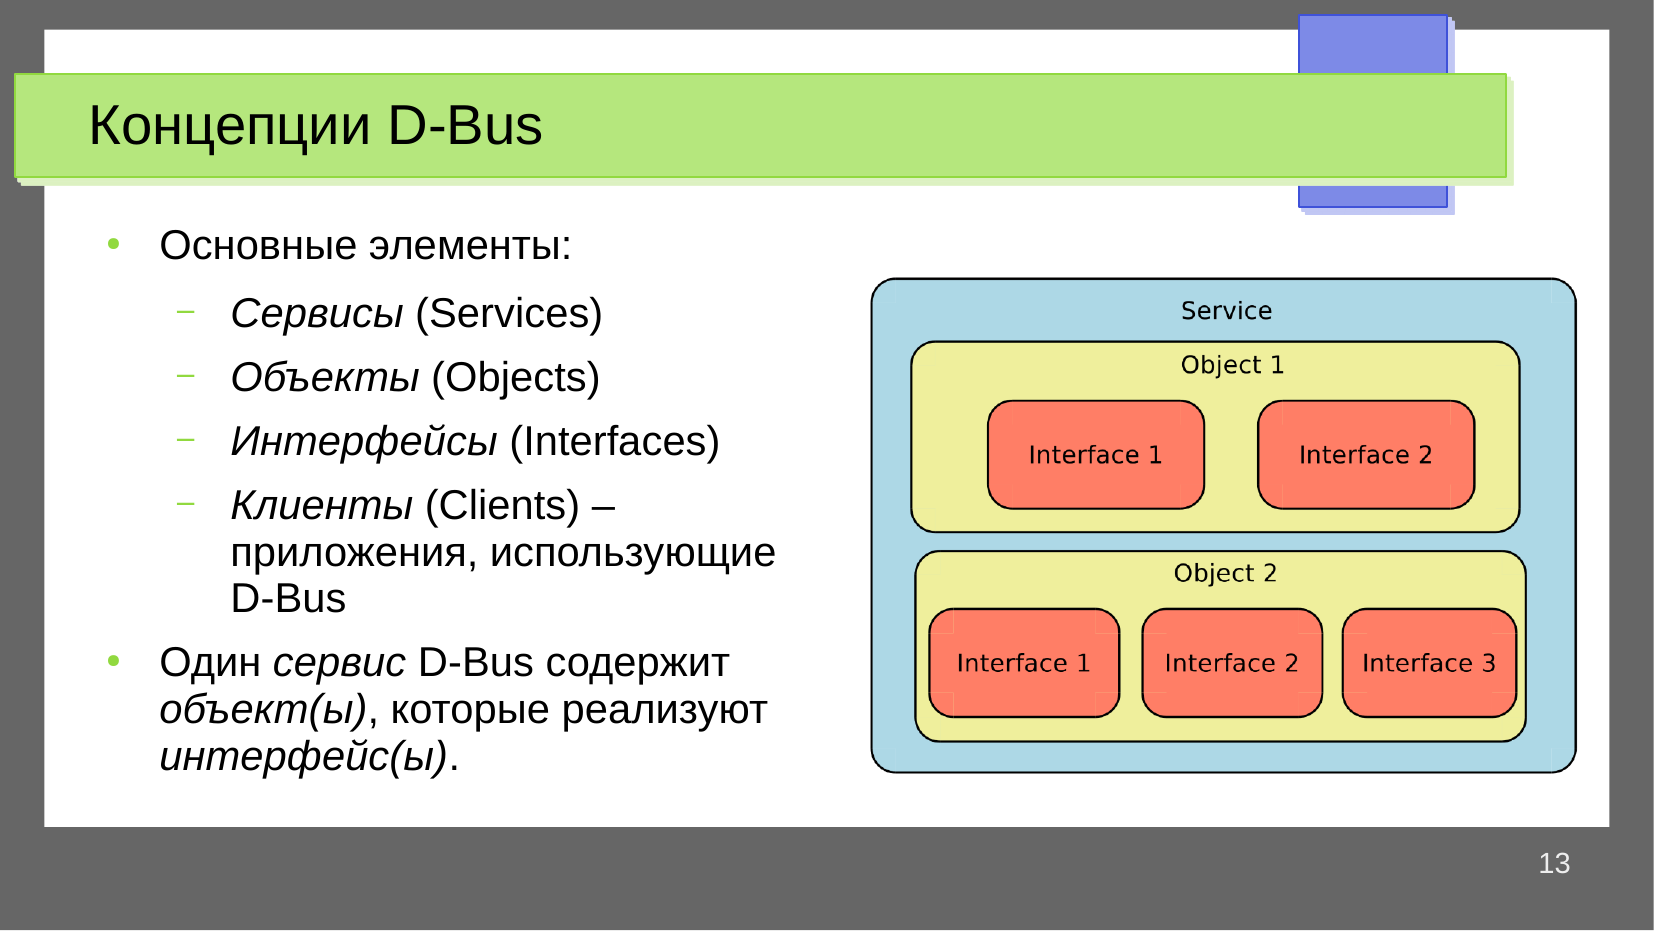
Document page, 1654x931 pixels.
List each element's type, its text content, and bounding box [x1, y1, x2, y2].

title Концепции D-Bus [88, 73, 1506, 178]
list Основные элементы: Сервисы (Services) Объекты (Objects) Интерфейсы (Interfaces) Клиенты (Clients) – приложения, использующие D-Bus Один сервис D-Bus содержит объект(ы), которые реализуют интерфейс(ы). [88, 221, 826, 813]
picture [853, 262, 1590, 788]
